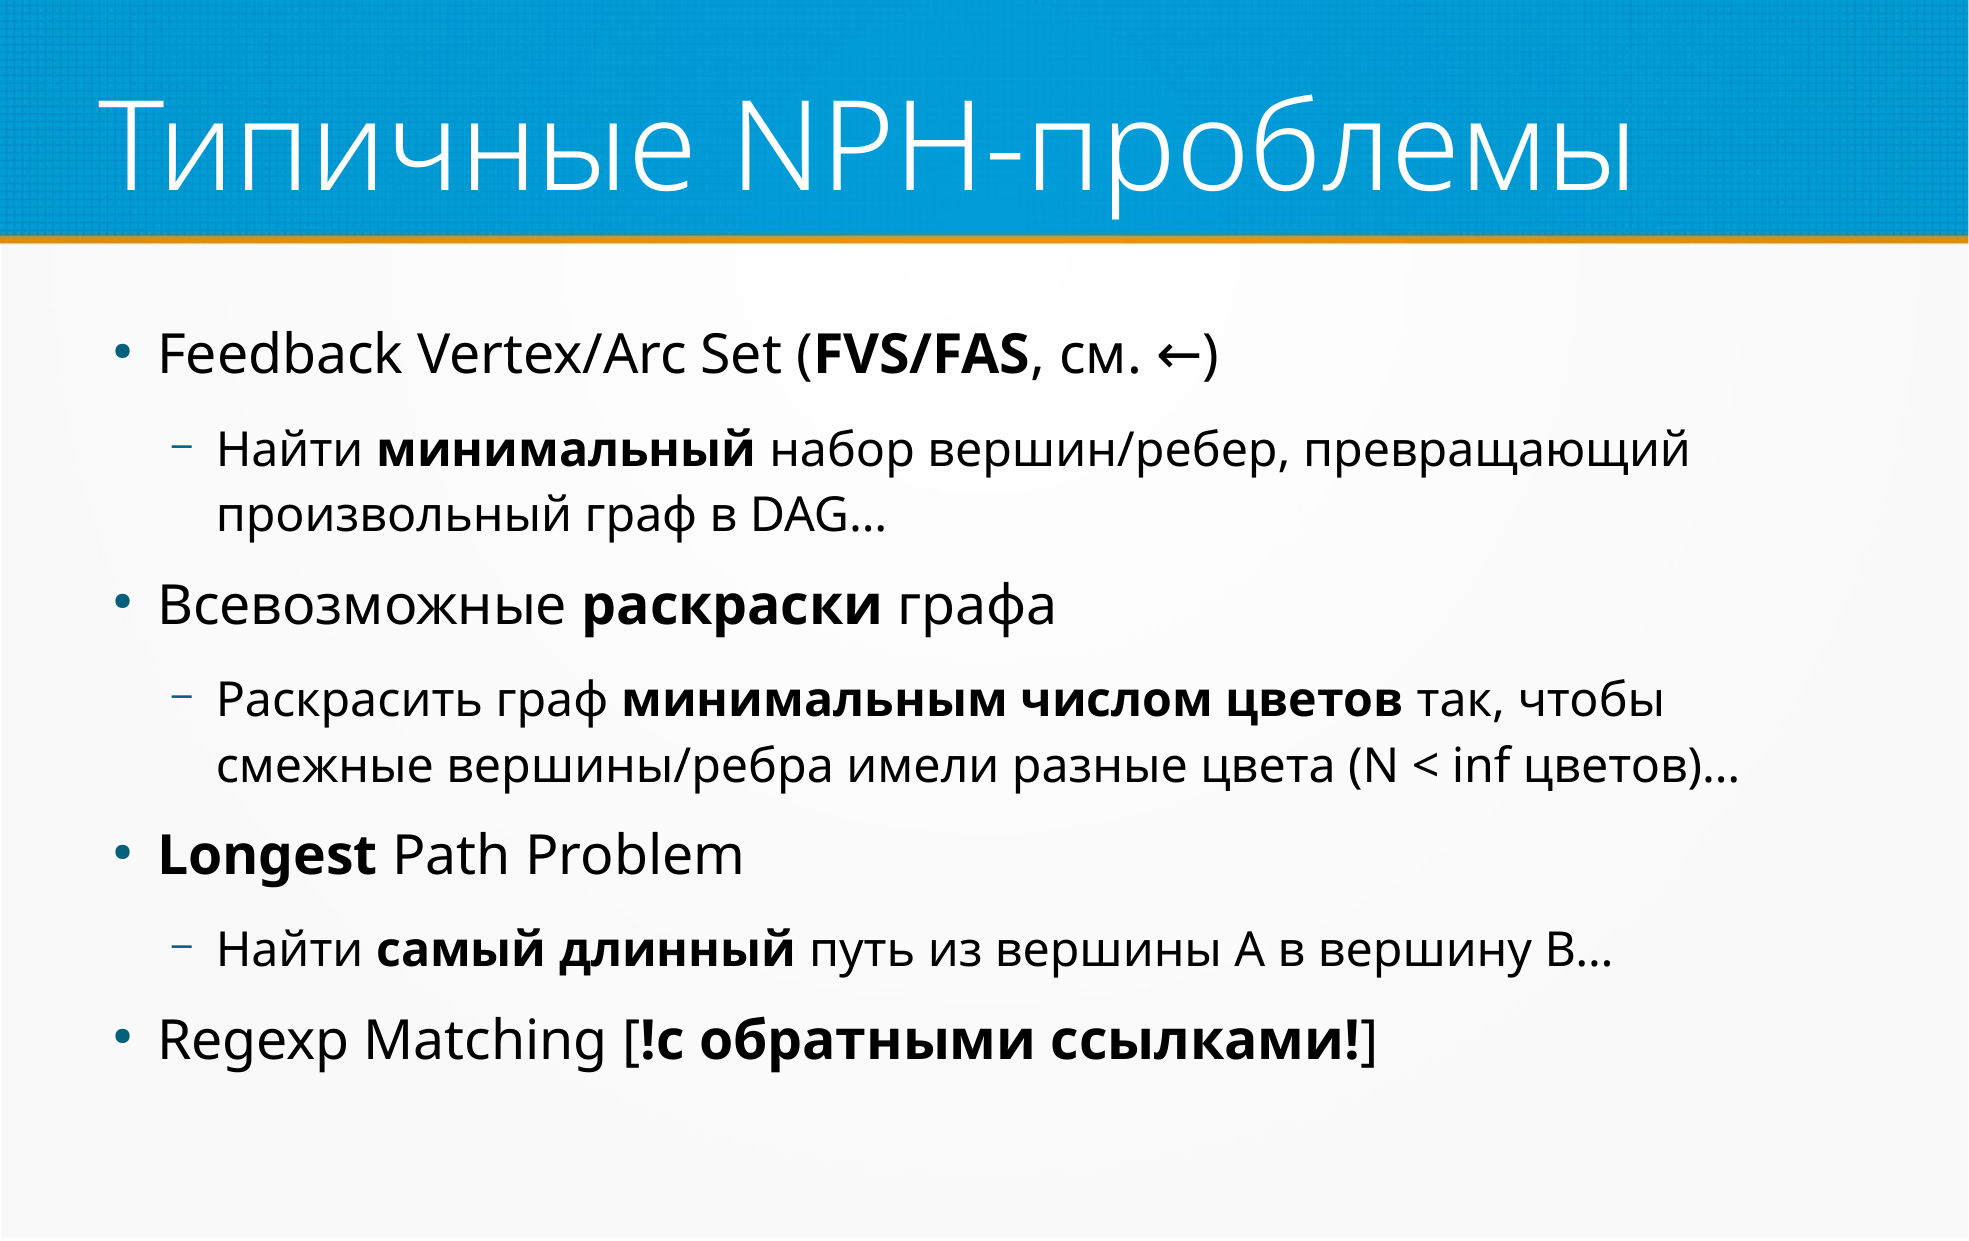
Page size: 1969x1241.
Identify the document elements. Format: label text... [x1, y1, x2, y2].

title Типичные NPH-проблемы [98, 19, 1870, 227]
picture [0, 233, 1969, 1241]
list Feedback Vertex/Arc Set (FVS/FAS, см. ←) Найти минимальный набор вершин/ребер, превращающий произвольный граф в DAG… Всевозможные раскраски графа Раскрасить граф минимальным числом цветов так, чтобы смежные вершины/ребра имели разные цвета (N < inf цветов)… Longest Path Problem Найти самый длинный путь из вершины A в вершину B… Regexp Matching [!с обратными ссылками!] [98, 315, 1861, 1081]
